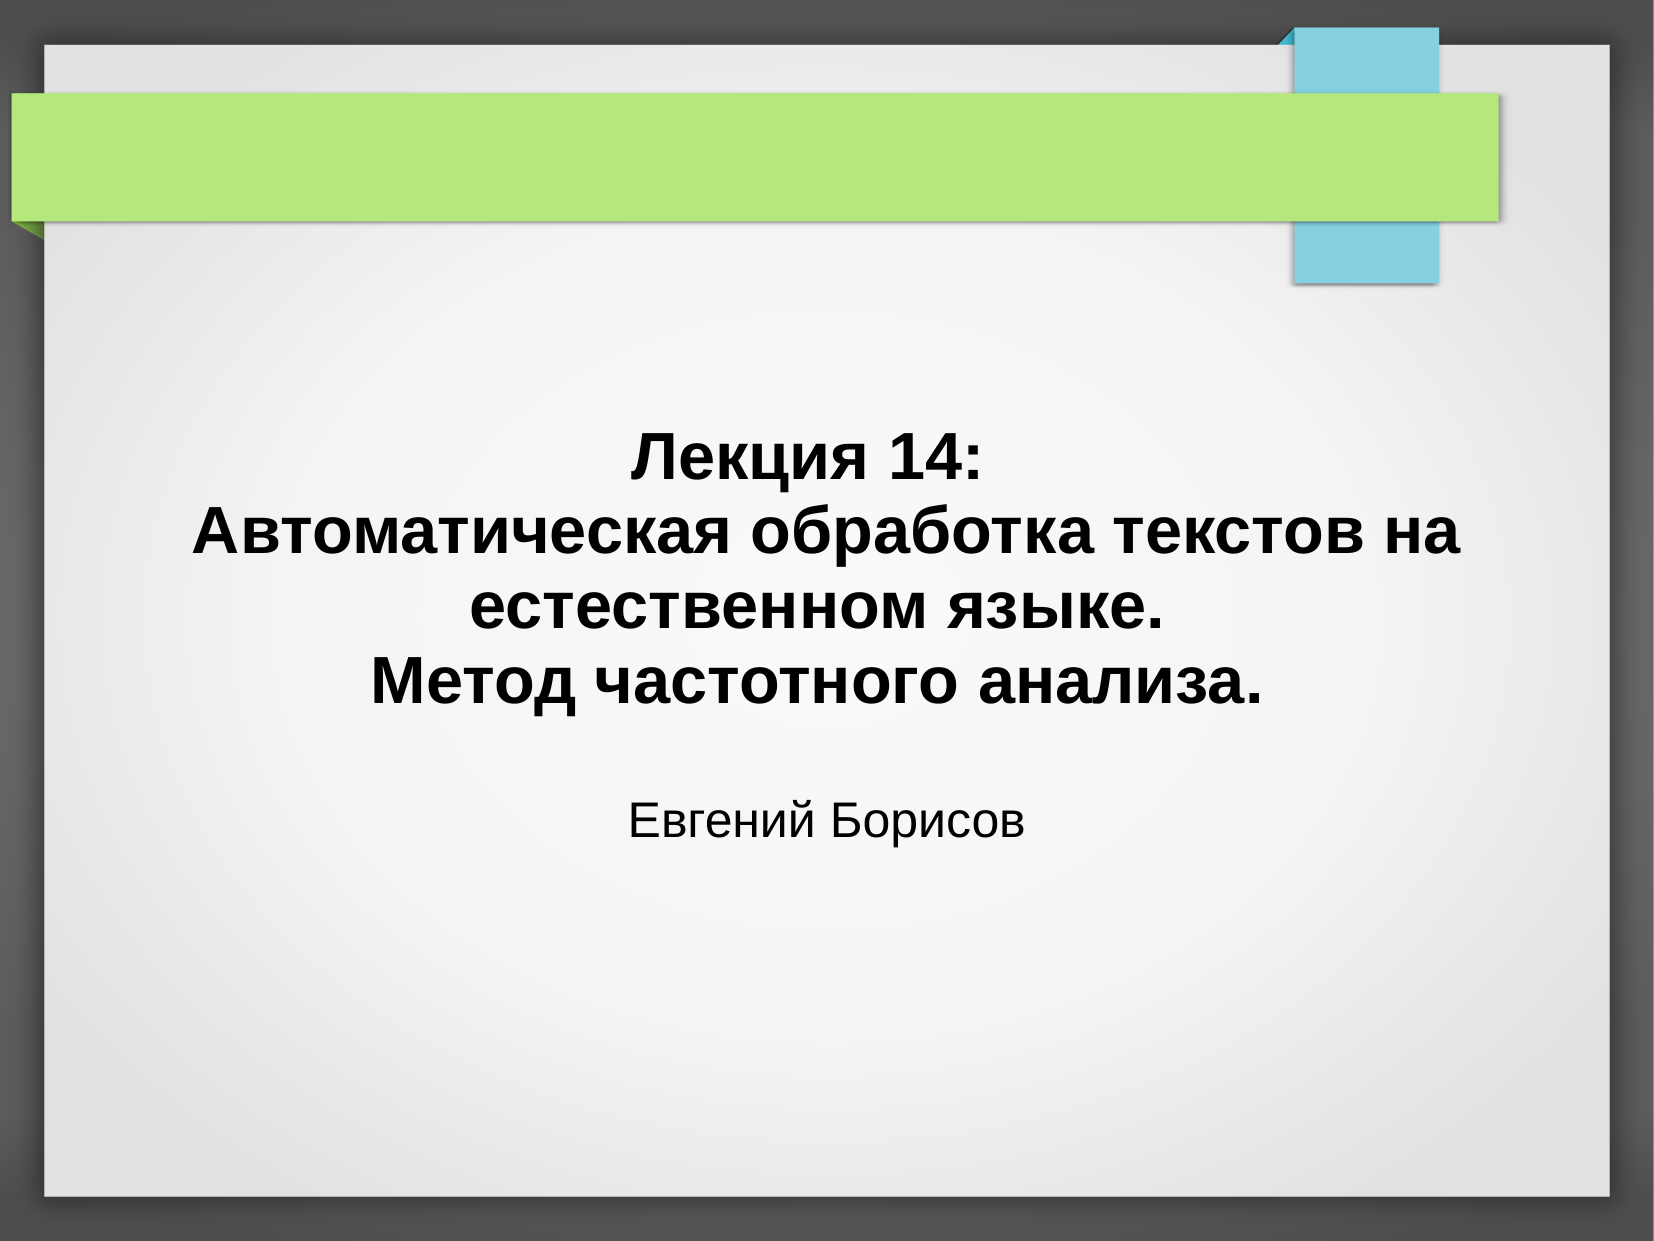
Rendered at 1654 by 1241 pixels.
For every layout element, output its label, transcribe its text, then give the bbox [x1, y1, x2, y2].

subtitle Лекция 14: Автоматическая обработка текстов на естественном языке. Метод частотного анализа. Евгений Борисов [82, 290, 1571, 1010]
picture [0, 0, 1654, 1241]
